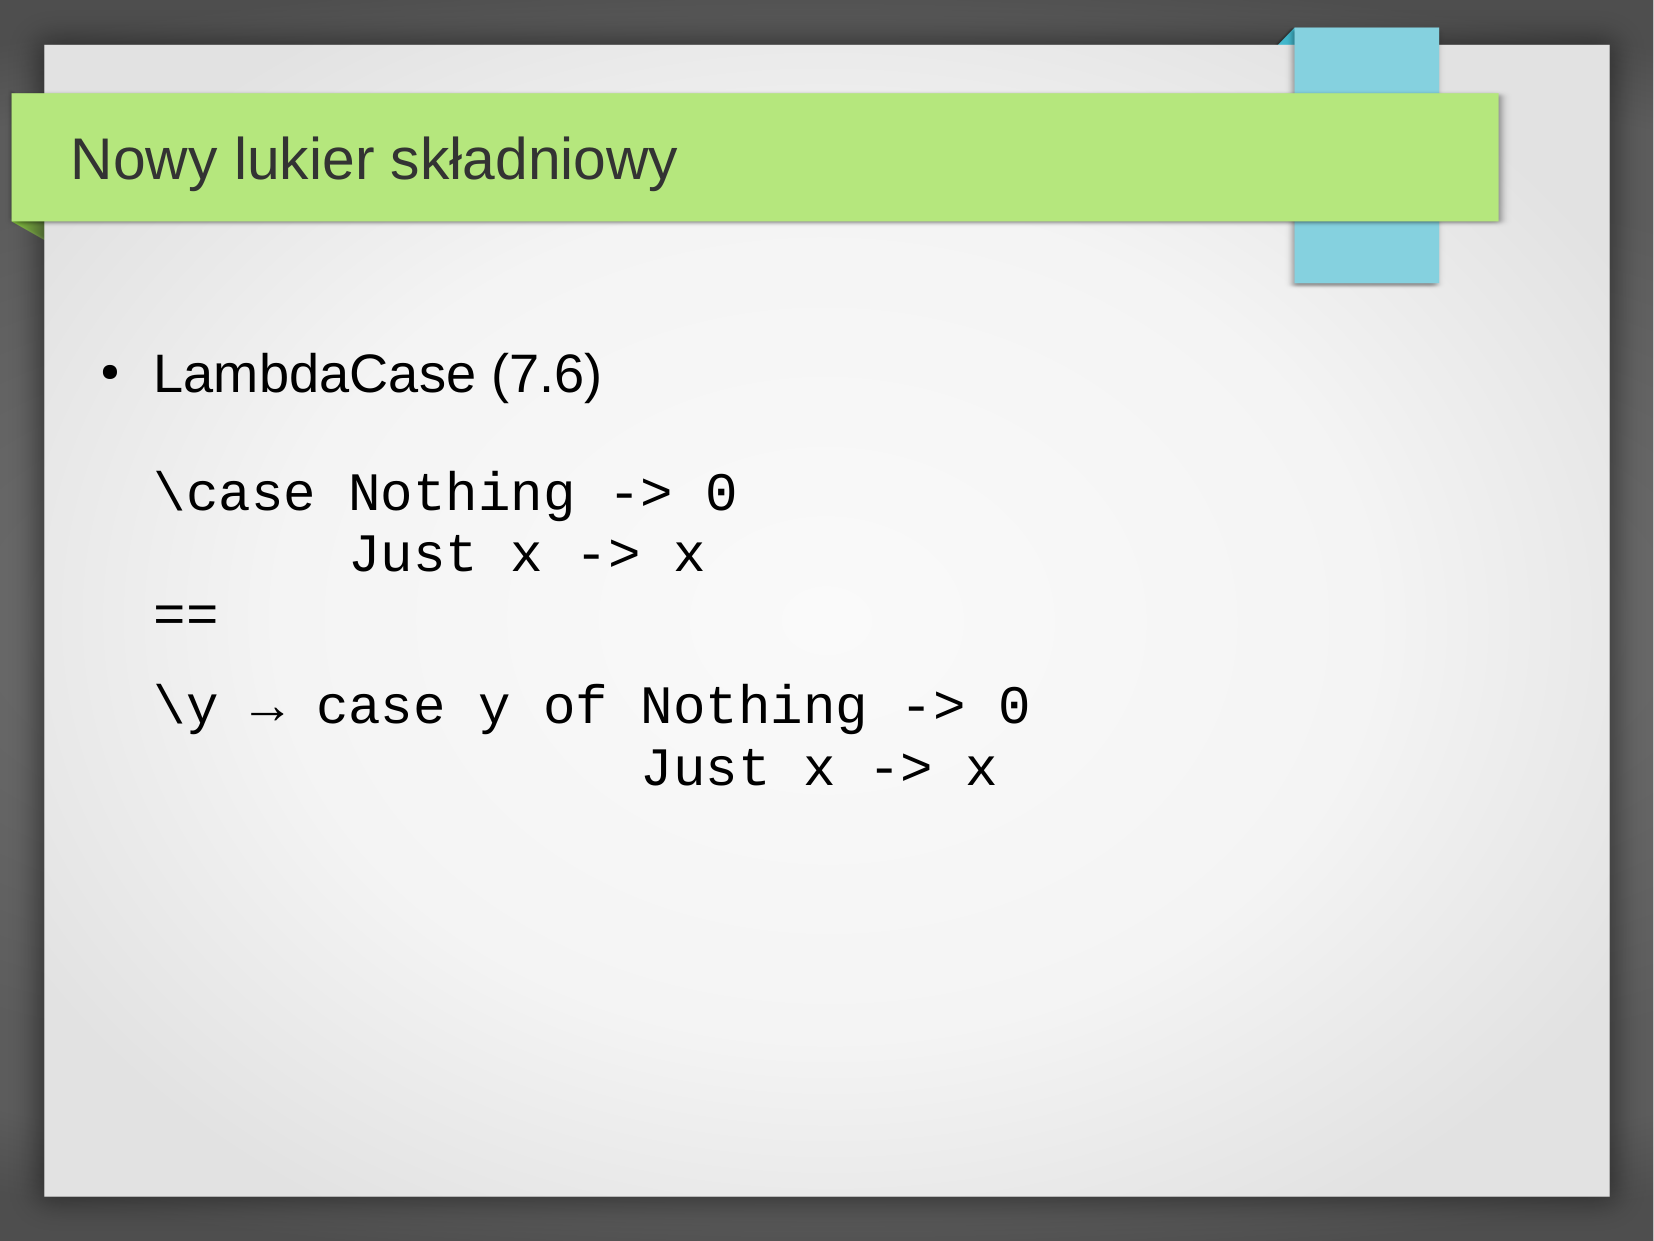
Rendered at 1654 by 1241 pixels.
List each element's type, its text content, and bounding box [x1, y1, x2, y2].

picture [0, 0, 1654, 1241]
title Nowy lukier składniowy [70, 106, 1229, 213]
list LambdaCase (7.6) \case Nothing -> 0 Just x -> x == \y → case y of Nothing -> 0 Just x -> x [82, 343, 1538, 1063]
